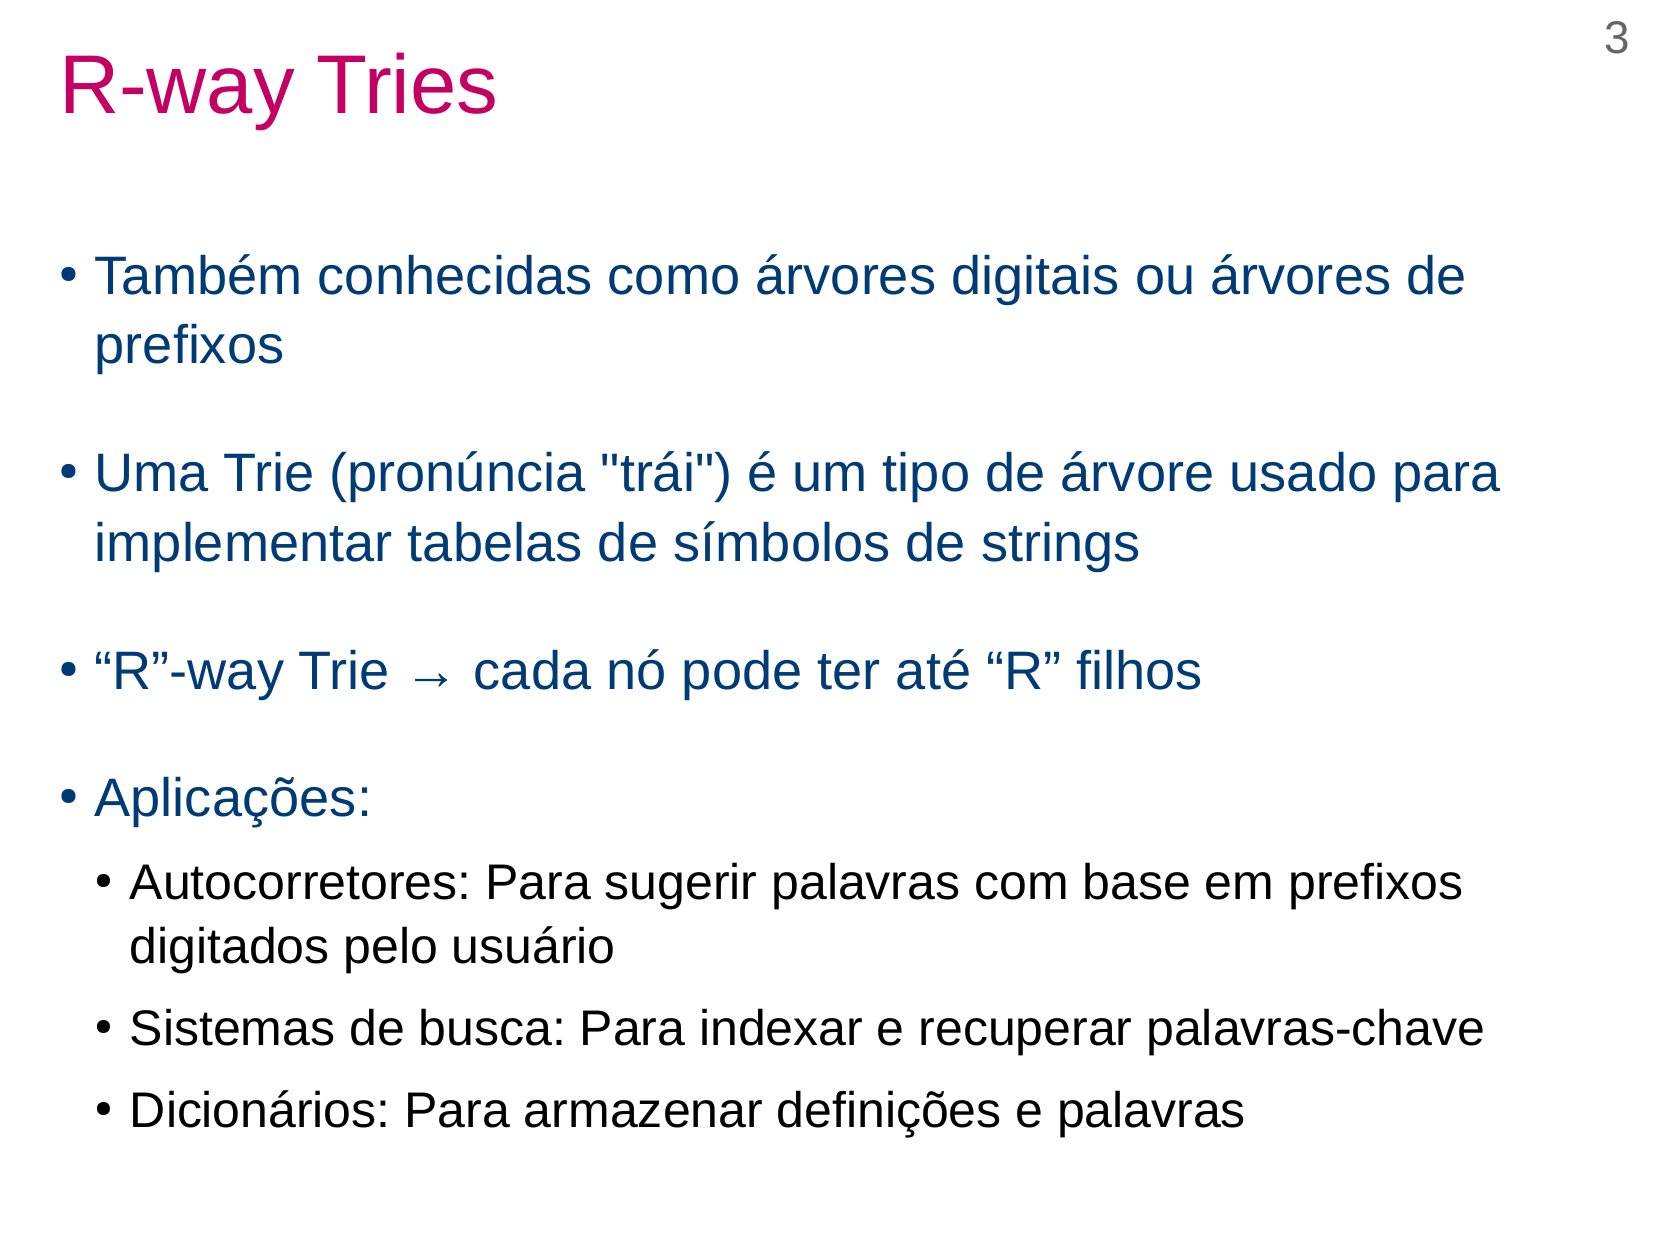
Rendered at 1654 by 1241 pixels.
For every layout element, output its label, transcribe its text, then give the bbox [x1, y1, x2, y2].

title R-way Tries [59, 29, 1595, 148]
list Também conhecidas como árvores digitais ou árvores de prefixos Uma Trie (pronúncia "trái") é um tipo de árvore usado para implementar tabelas de símbolos de strings “R”-way Trie → cada nó pode ter até “R” filhos Aplicações: Autocorretores: Para sugerir palavras com base em prefixos digitados pelo usuário Sistemas de busca: Para indexar e recuperar palavras-chave Dicionários: Para armazenar definições e palavras [59, 236, 1595, 1211]
